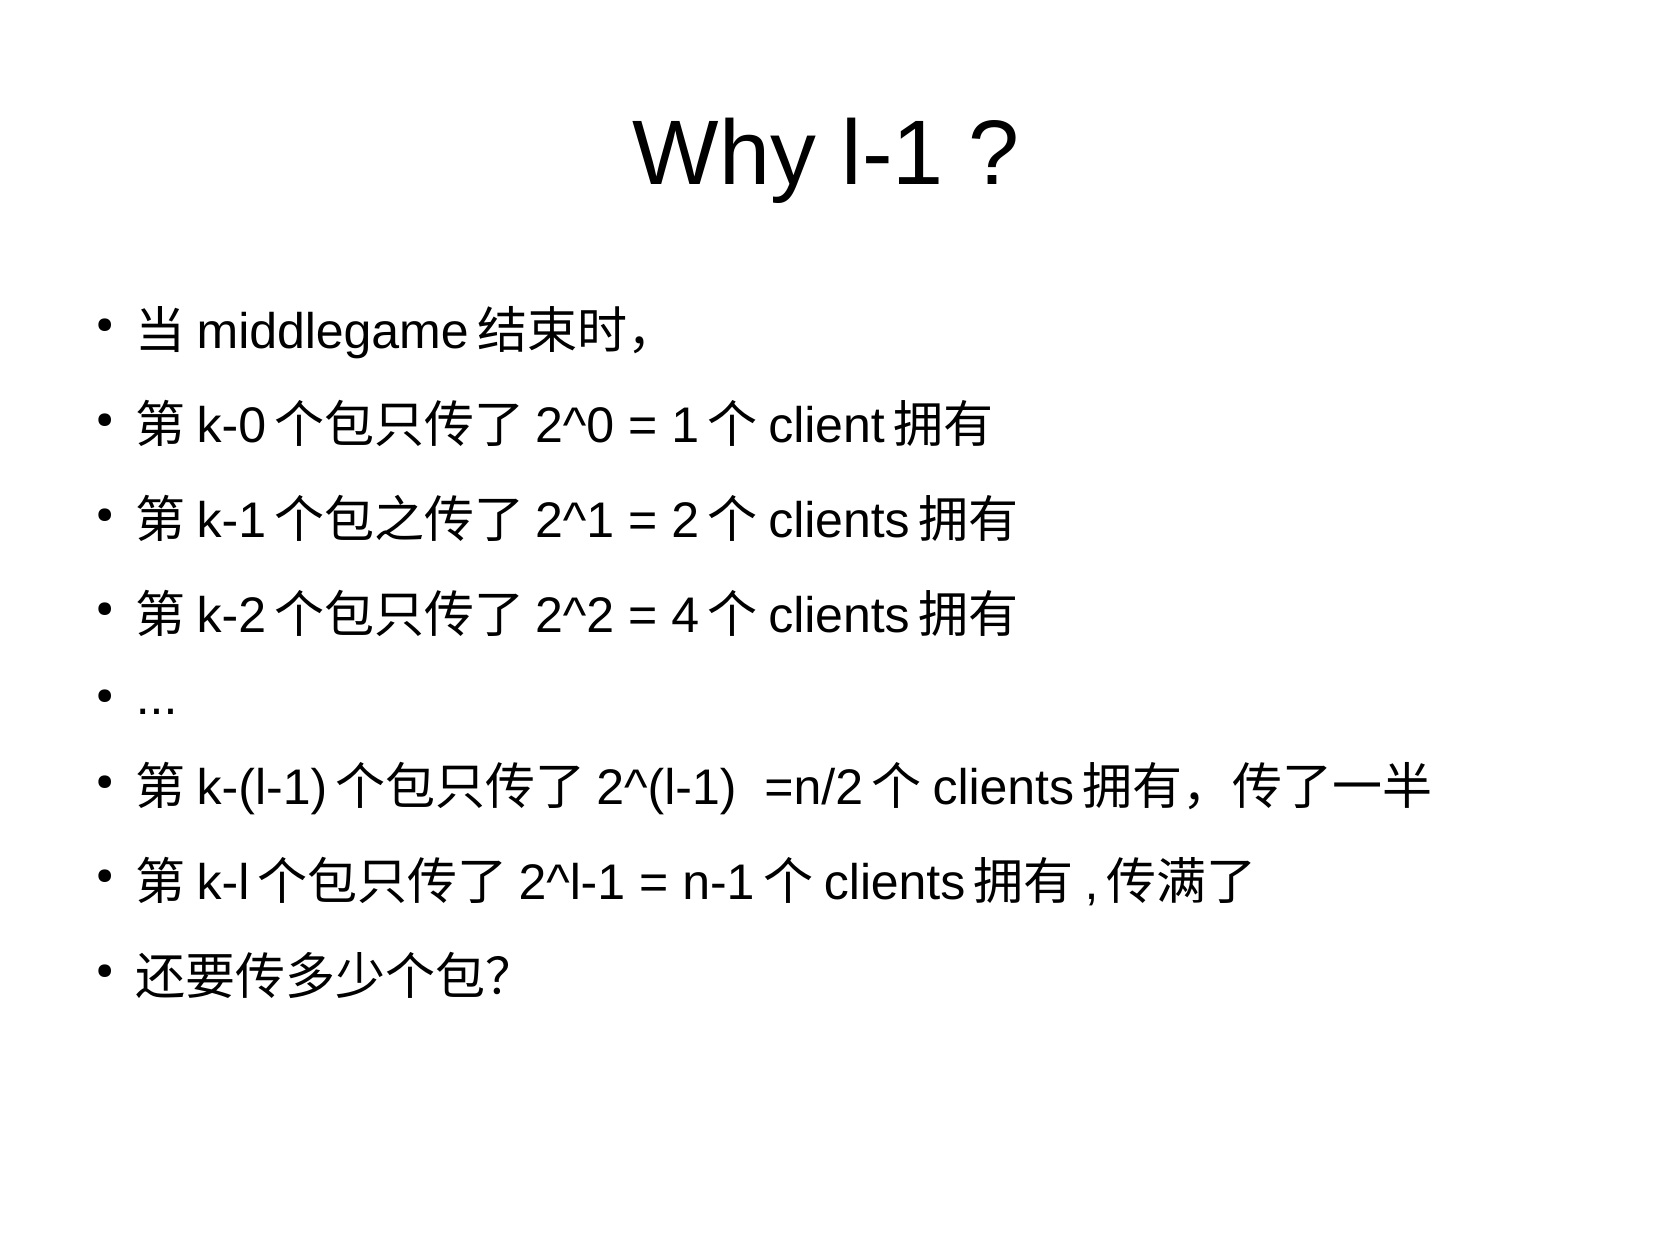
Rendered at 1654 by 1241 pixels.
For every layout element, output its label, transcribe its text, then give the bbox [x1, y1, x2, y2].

title Why l-1 ? [82, 49, 1571, 257]
list 当middlegame结束时， 第k-0个包只传了2^0 = 1个client拥有 第k-1个包之传了2^1 = 2个clients拥有 第k-2个包只传了2^2 = 4个clients拥有 ... 第k-(l-1)个包只传了2^(l-1) =n/2个clients拥有，传了一半 第k-l个包只传了2^l-1 = n-1个clients拥有,传满了 还要传多少个包？ [82, 290, 1571, 1010]
